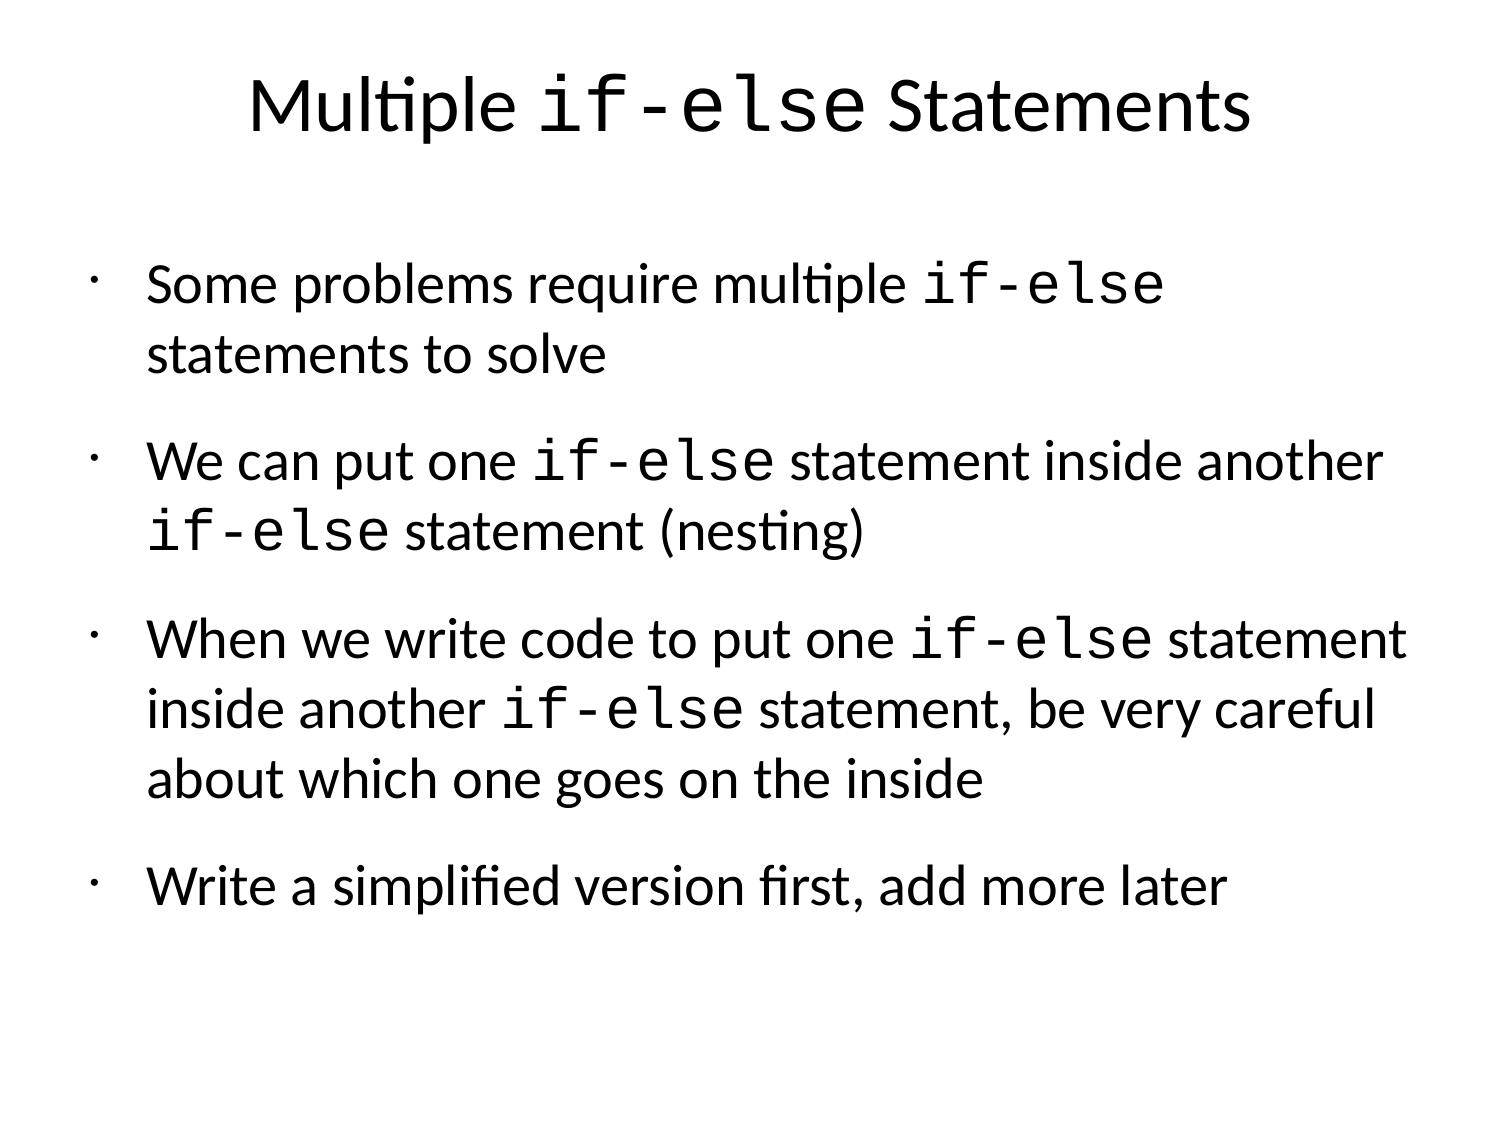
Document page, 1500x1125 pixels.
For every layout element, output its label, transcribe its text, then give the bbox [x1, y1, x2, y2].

list Some problems require multiple if-else statements to solve We can put one if-else statement inside another if-else statement (nesting) When we write code to put one if-else statement inside another if-else statement, be very careful about which one goes on the inside Write a simplified version first, add more later [75, 237, 1450, 963]
title Multiple if-else Statements [75, 45, 1425, 233]
